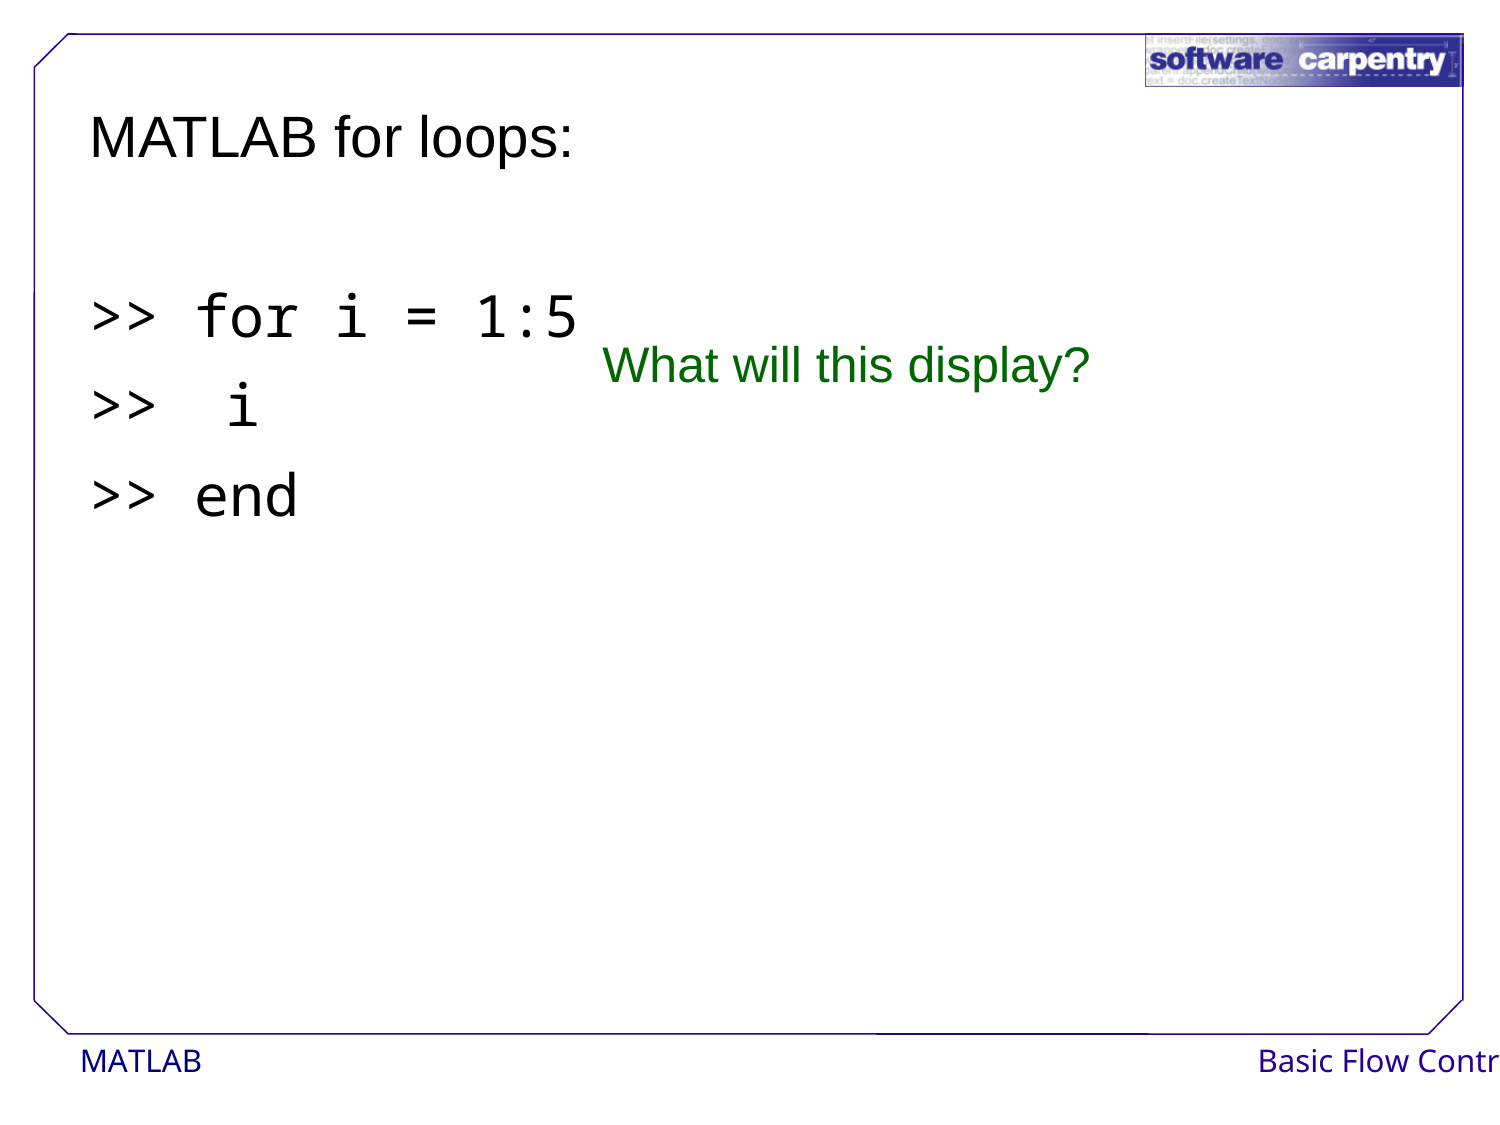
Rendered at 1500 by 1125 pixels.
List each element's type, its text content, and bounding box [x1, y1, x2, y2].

picture [1145, 33, 1464, 87]
list MATLAB for loops: >> for i = 1:5 >> i >> end [75, 99, 1426, 1013]
text_box What will this display? [587, 324, 1213, 401]
